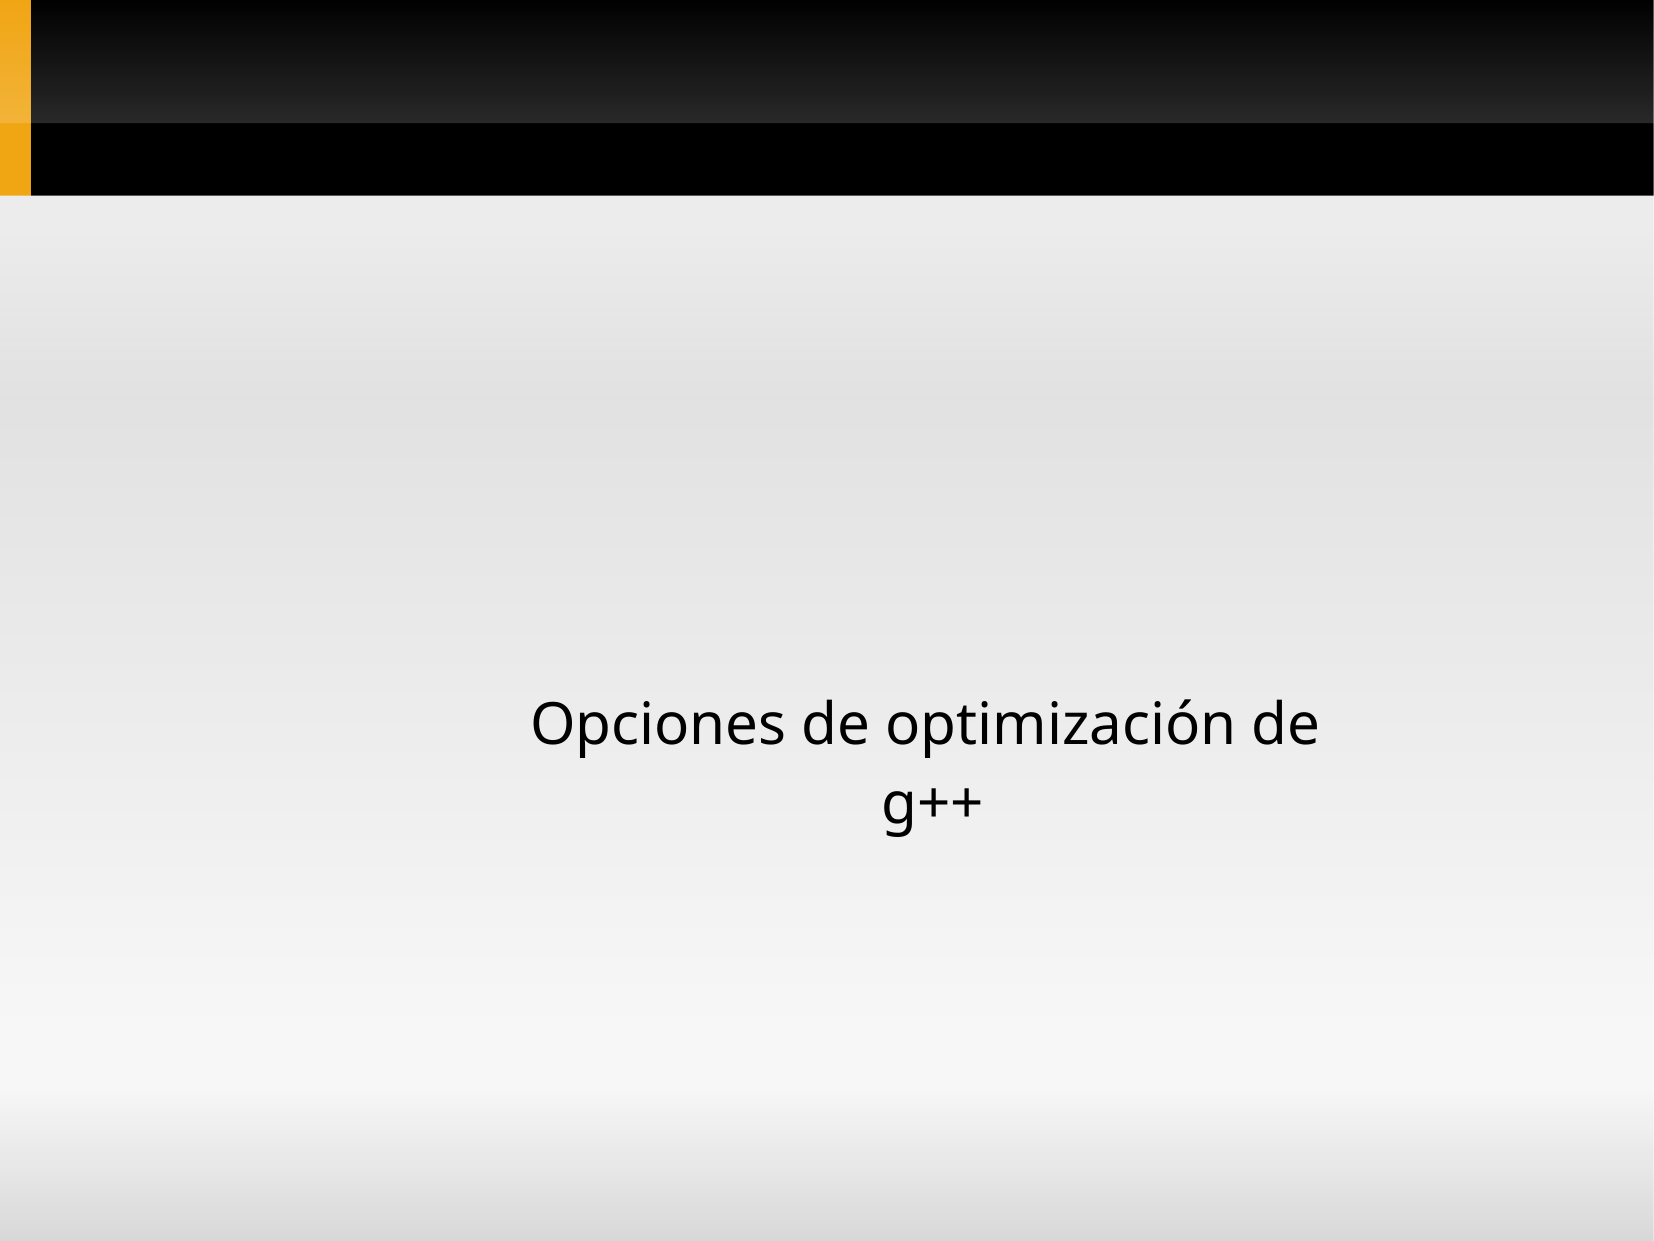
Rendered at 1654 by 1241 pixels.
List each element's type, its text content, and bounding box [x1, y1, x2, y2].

picture [0, 0, 1654, 1241]
text_box Opciones de optimización de g++ [515, 675, 1238, 884]
